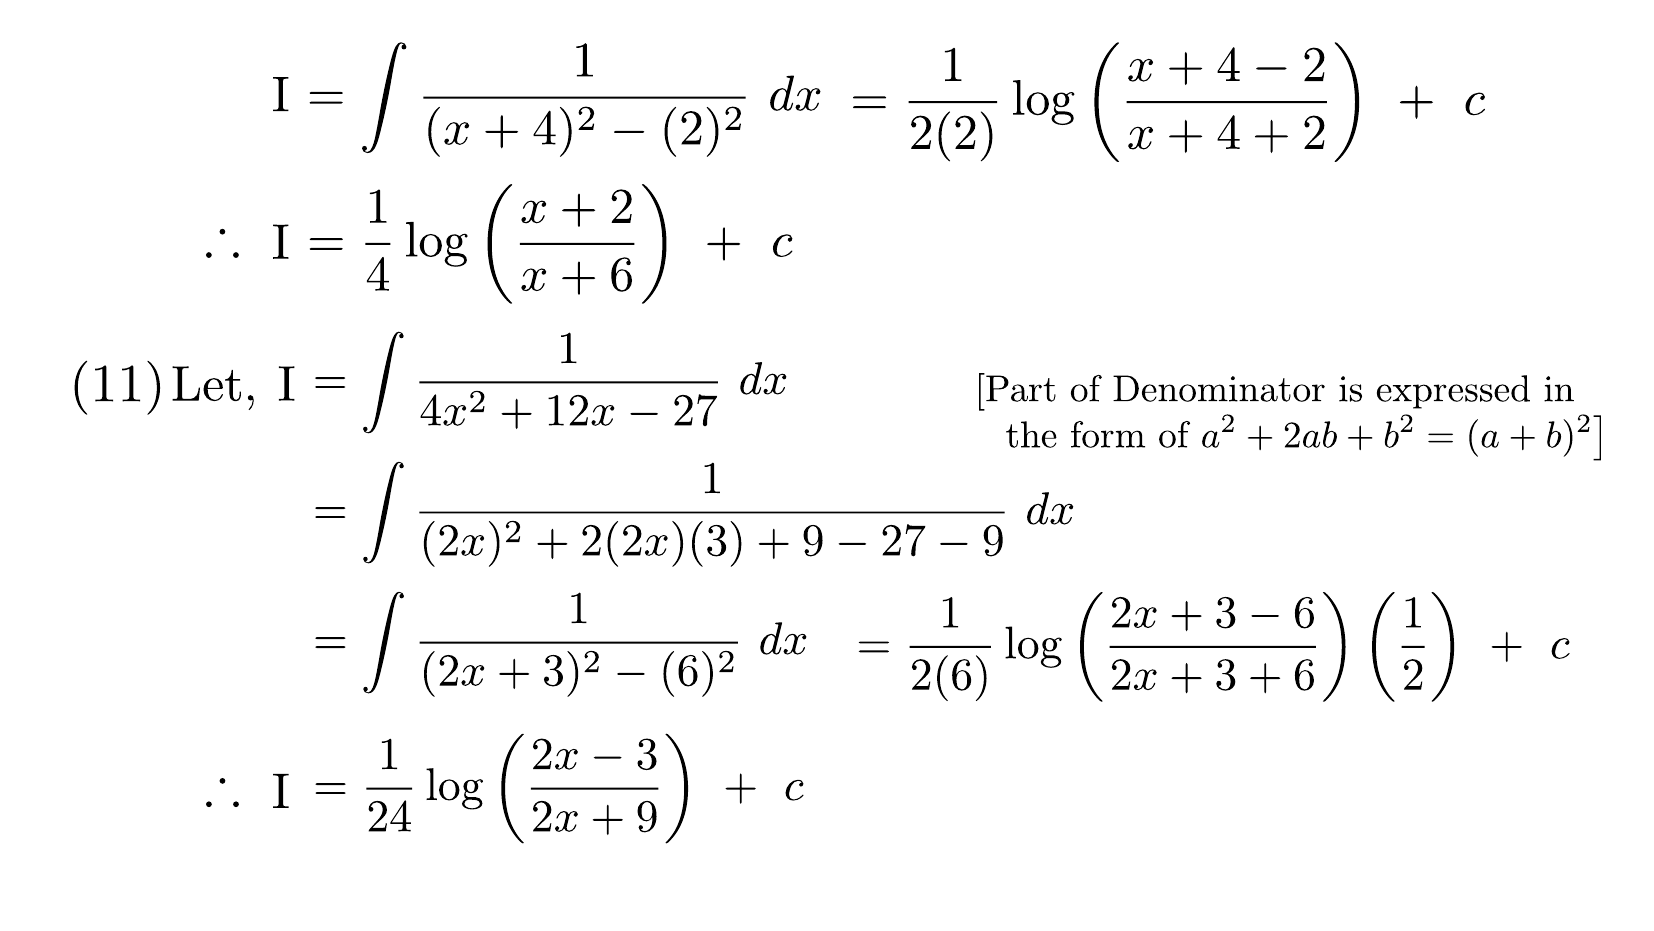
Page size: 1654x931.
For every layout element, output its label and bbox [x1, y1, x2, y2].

text_box [858, 592, 1570, 702]
text_box [314, 591, 807, 697]
text_box [1006, 414, 1601, 461]
text_box [72, 360, 161, 415]
text_box [852, 42, 1486, 162]
text_box [309, 42, 821, 157]
text_box [205, 228, 239, 258]
text_box [273, 224, 289, 259]
text_box [314, 331, 787, 434]
text_box [278, 366, 295, 401]
text_box [273, 773, 289, 808]
text_box [309, 184, 793, 304]
text_box [976, 373, 1574, 411]
text_box [273, 77, 289, 112]
text_box [315, 733, 804, 844]
text_box [314, 461, 1074, 567]
title [47, 36, 1607, 886]
text_box [206, 777, 239, 808]
text_box [172, 366, 254, 411]
